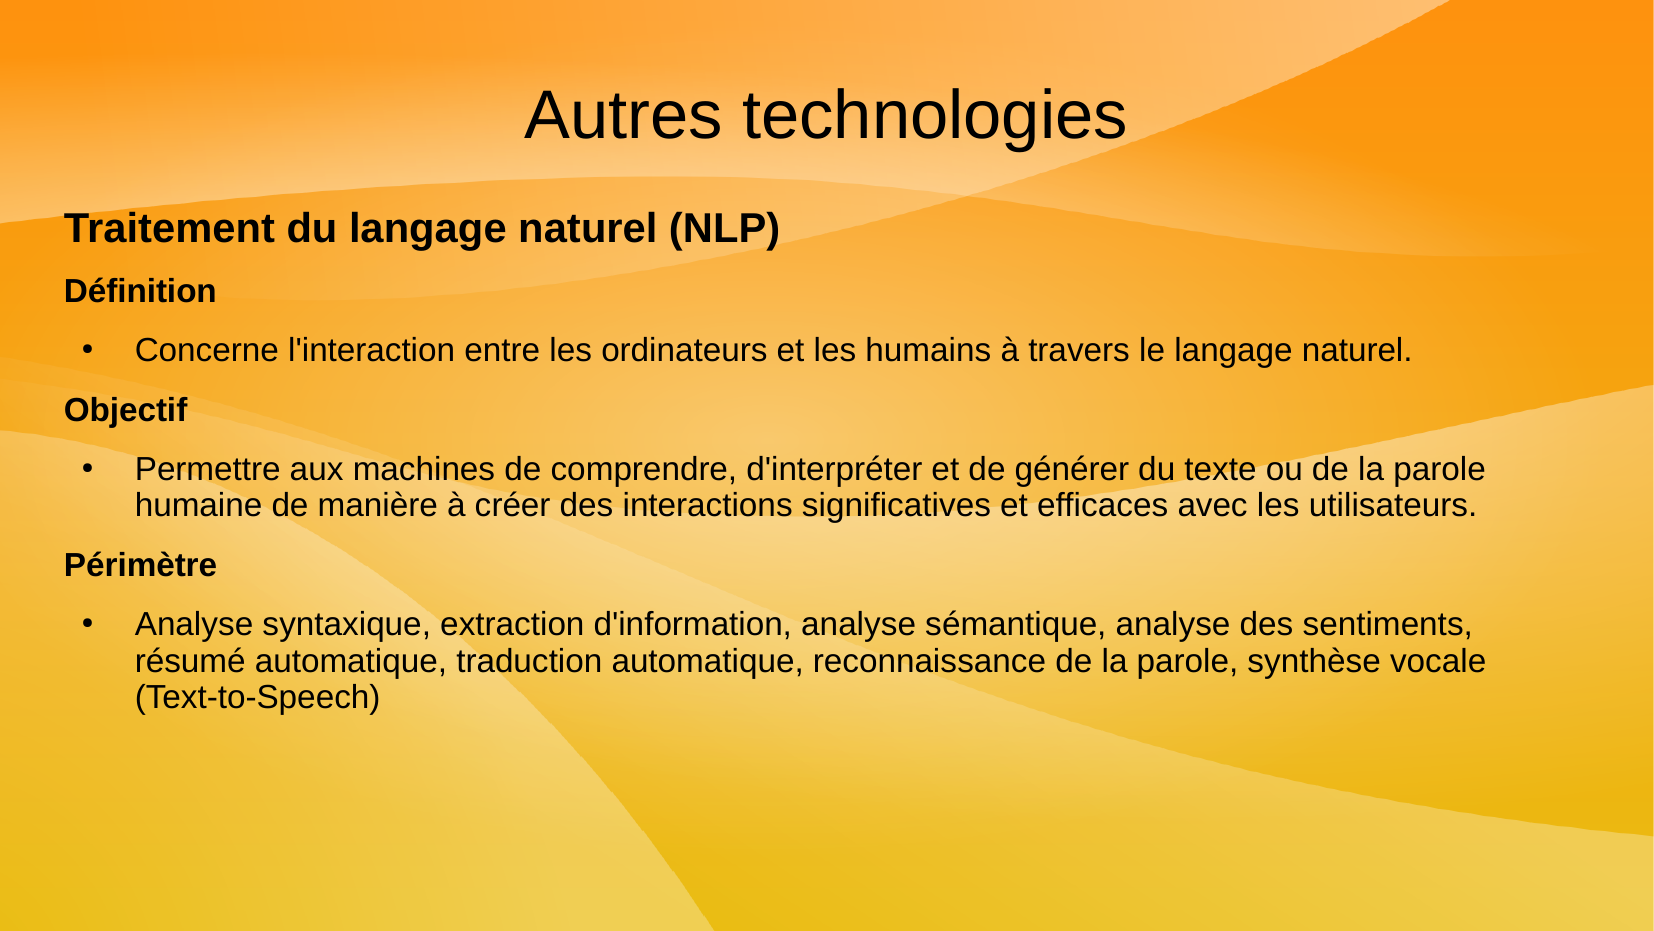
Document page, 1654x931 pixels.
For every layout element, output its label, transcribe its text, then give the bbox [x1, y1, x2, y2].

picture [0, 0, 1654, 931]
title Autres technologies [82, 37, 1571, 193]
list Traitement du langage naturel (NLP) Définition Concerne l'interaction entre les ordinateurs et les humains à travers le langage naturel. Objectif Permettre aux machines de comprendre, d'interpréter et de générer du texte ou de la parole humaine de manière à créer des interactions significatives et efficaces avec les utilisateurs. Périmètre Analyse syntaxique, extraction d'information, analyse sémantique, analyse des sentiments, résumé automatique, traduction automatique, reconnaissance de la parole, synthèse vocale (Text-to-Speech) [63, 204, 1553, 717]
